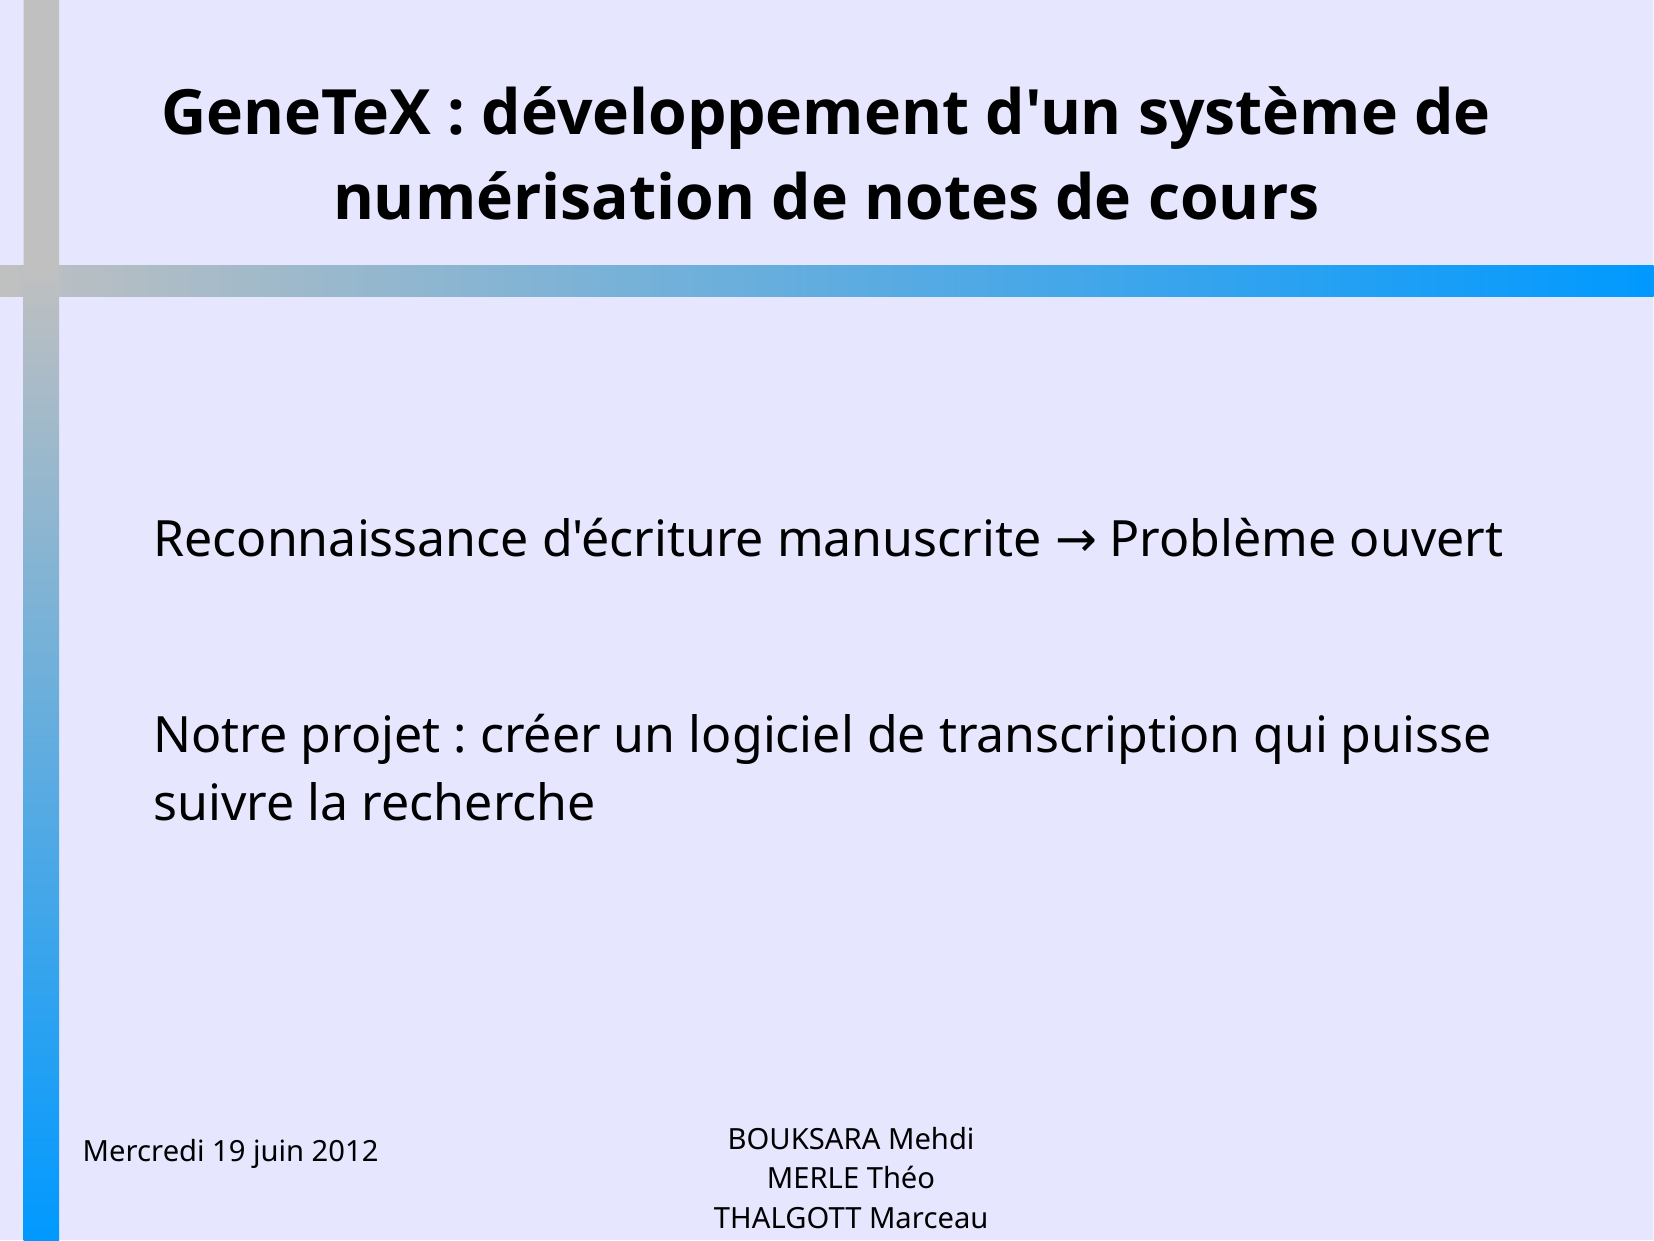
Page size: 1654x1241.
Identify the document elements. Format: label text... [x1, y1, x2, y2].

title GeneTeX : développement d'un système de numérisation de notes de cours [82, 49, 1571, 257]
list Reconnaissance d'écriture manuscrite → Problème ouvert Notre projet : créer un logiciel de transcription qui puisse suivre la recherche [82, 307, 1571, 1127]
